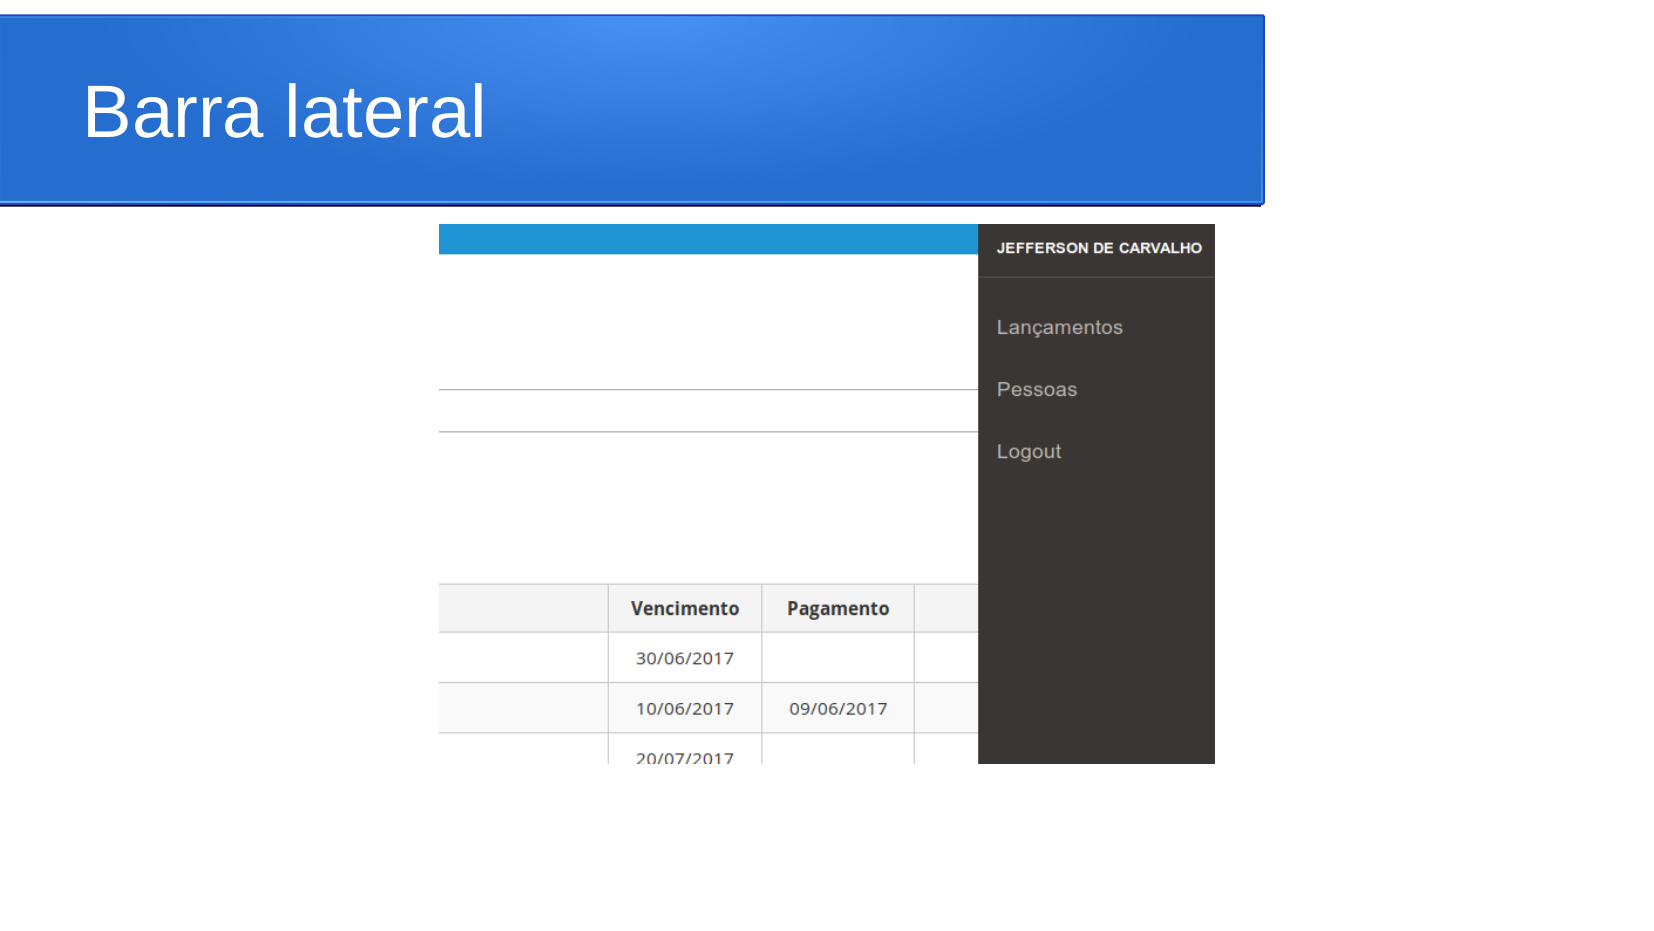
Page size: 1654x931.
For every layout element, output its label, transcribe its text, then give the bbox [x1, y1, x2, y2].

title Barra lateral [82, 35, 1235, 189]
picture [439, 224, 1215, 764]
